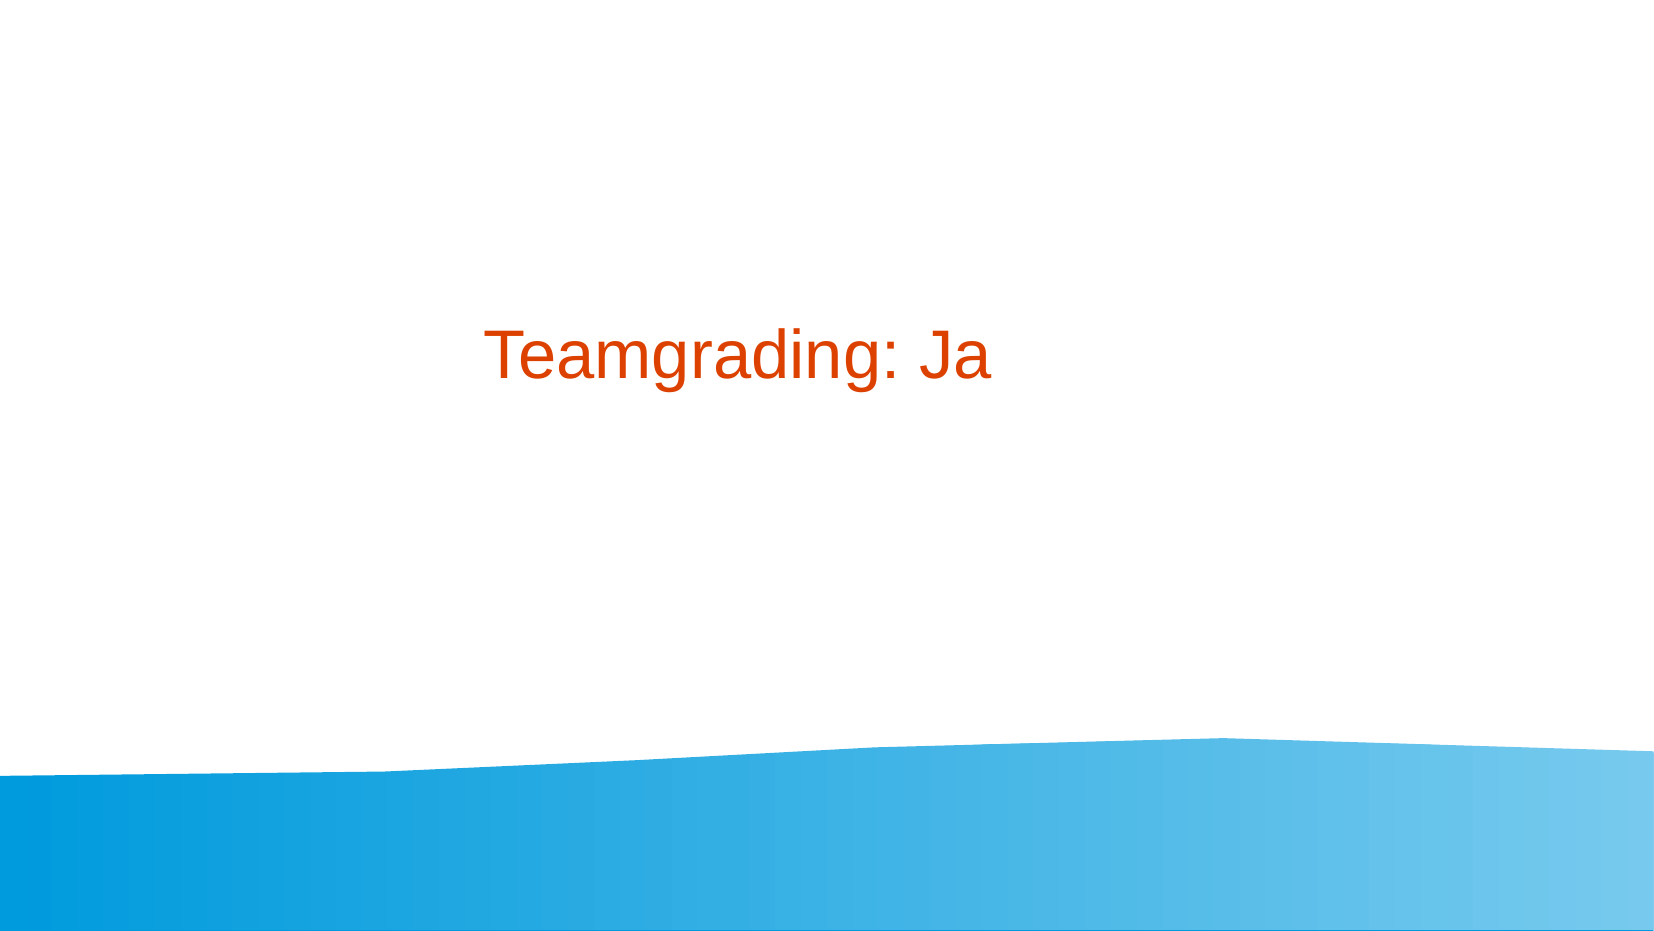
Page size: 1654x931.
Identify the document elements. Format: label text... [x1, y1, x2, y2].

title Teamgrading: Ja [0, 265, 1477, 443]
